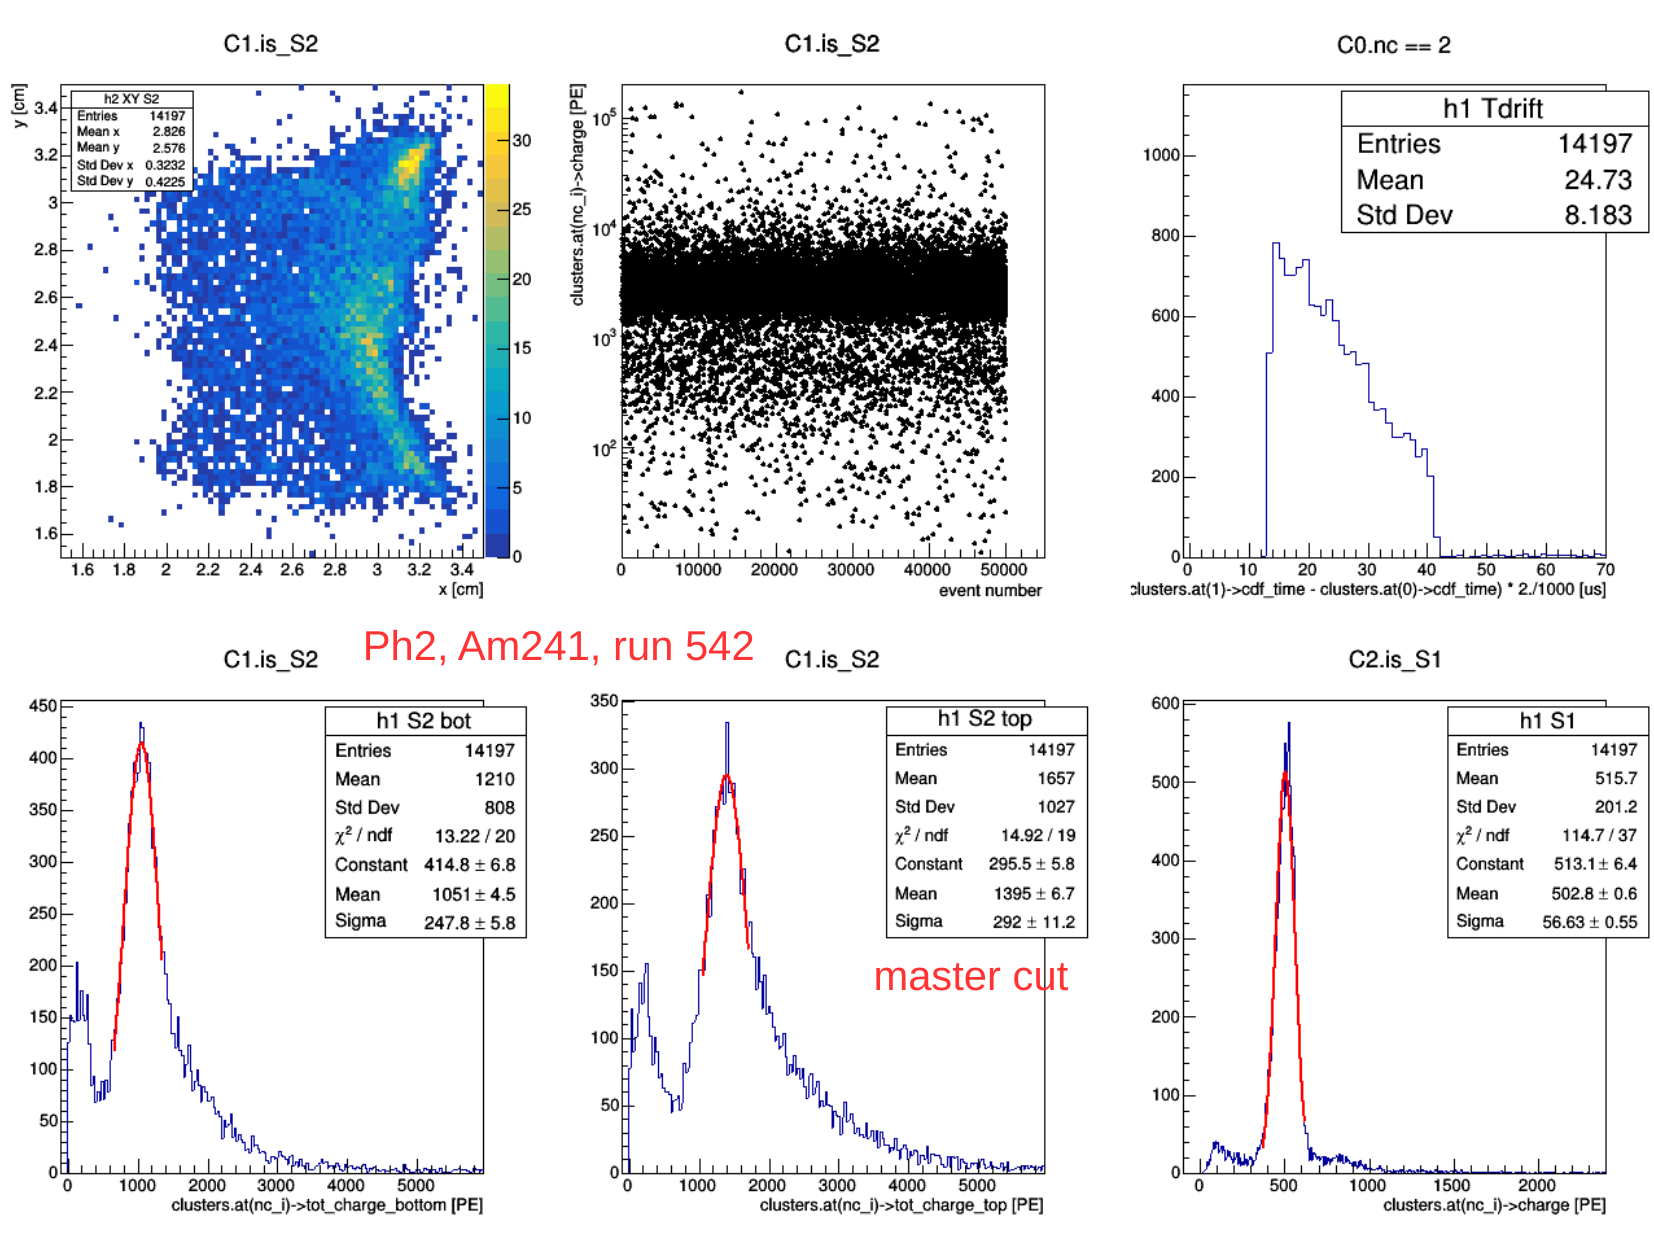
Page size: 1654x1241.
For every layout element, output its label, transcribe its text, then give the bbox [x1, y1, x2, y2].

text_box Ph2, Am241, run 542 [218, 615, 901, 751]
picture [6, 22, 1654, 1225]
text_box master cut [630, 944, 1312, 1081]
